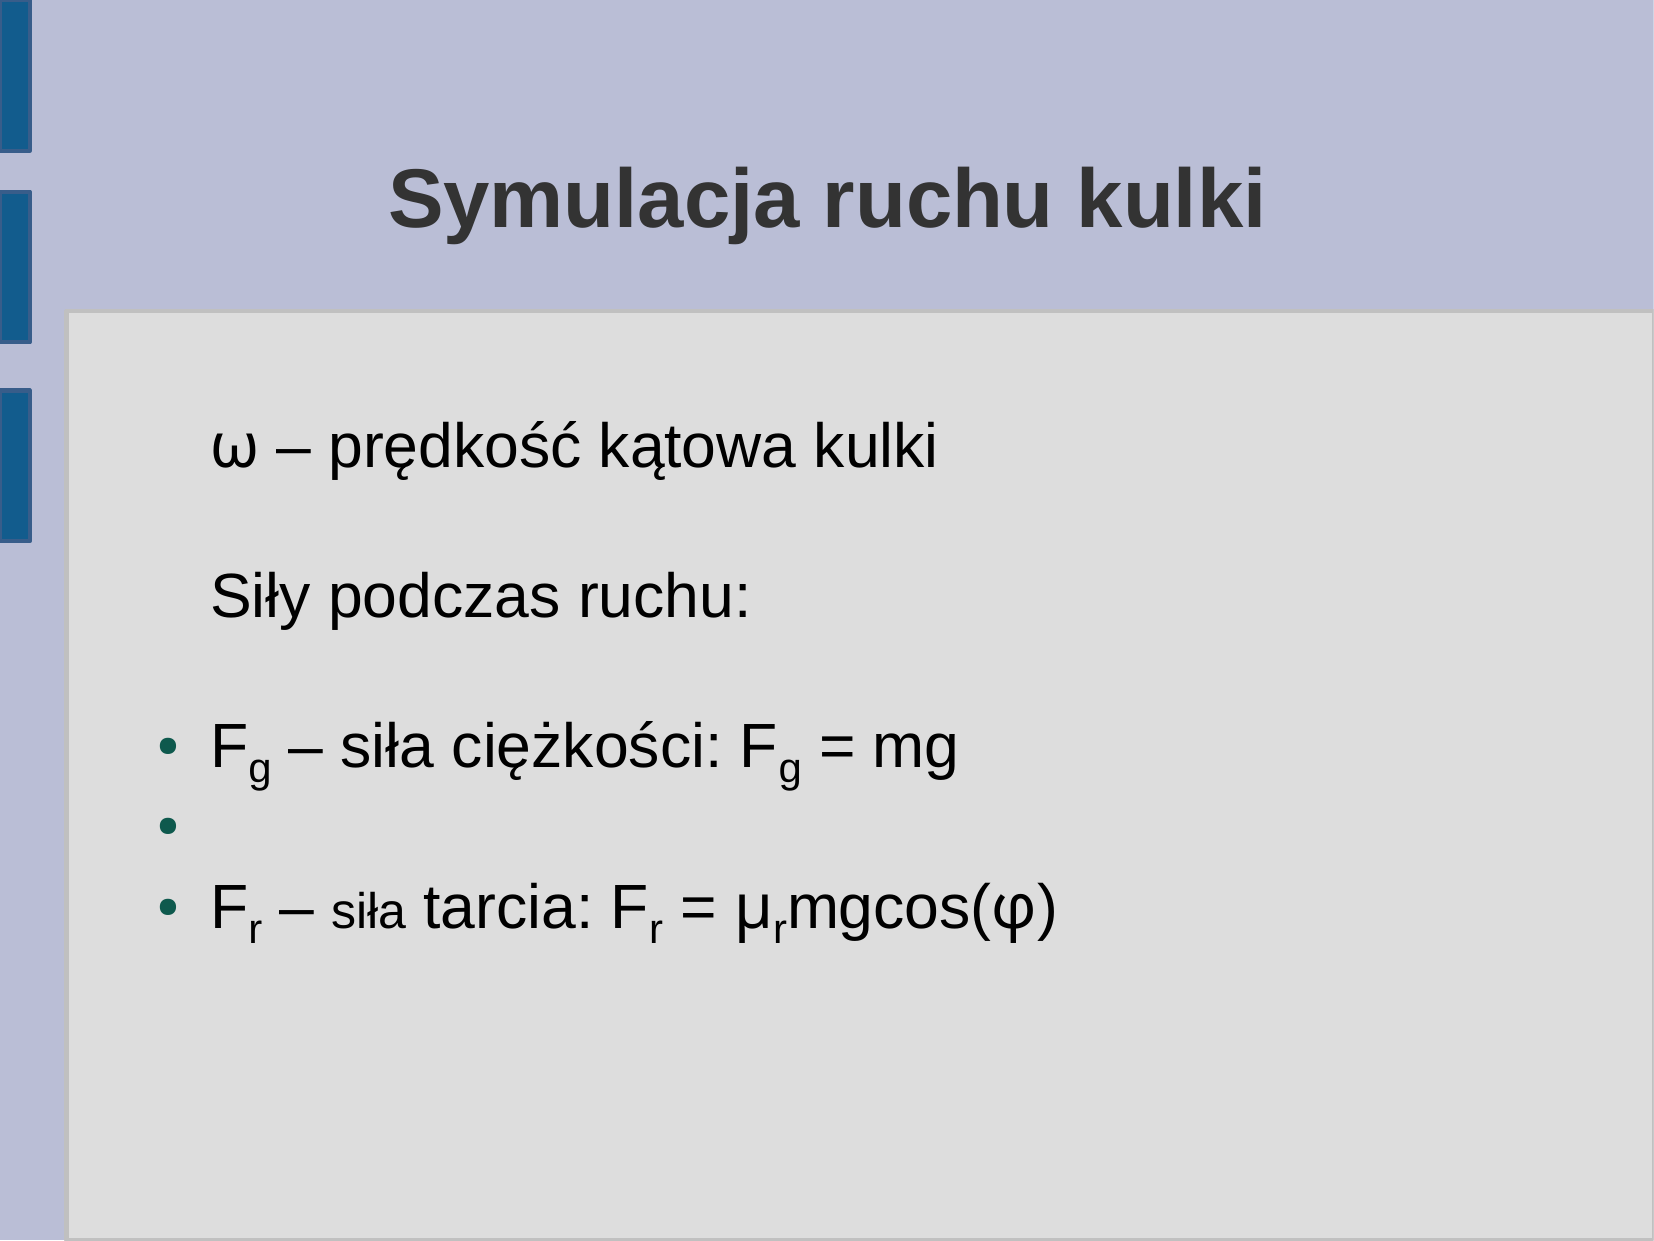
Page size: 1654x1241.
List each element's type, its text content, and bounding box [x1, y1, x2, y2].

title Symulacja ruchu kulki [121, 91, 1534, 299]
list ω – prędkość kątowa kulki Siły podczas ruchu: Fg – siła ciężkości: Fg = mg Fr – siła tarcia: Fr = μrmgcos(φ) [121, 344, 1534, 1127]
